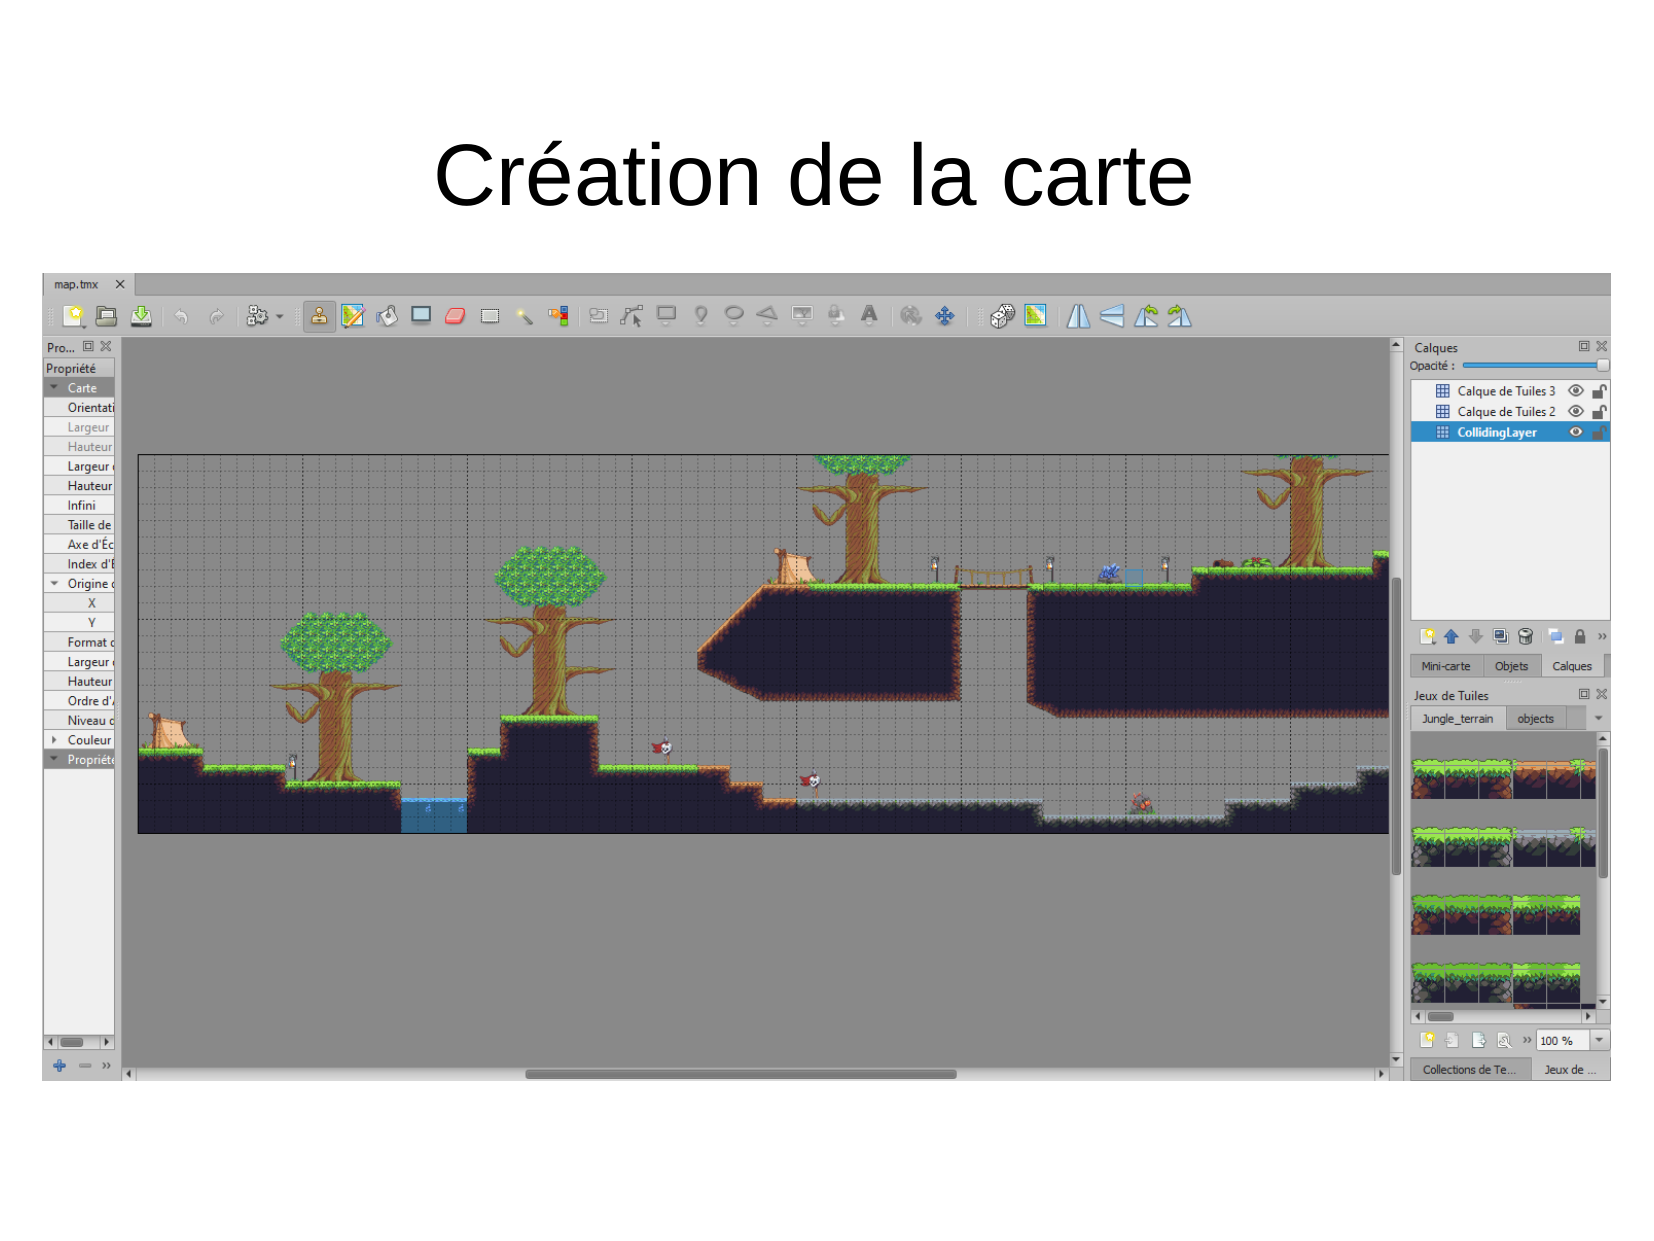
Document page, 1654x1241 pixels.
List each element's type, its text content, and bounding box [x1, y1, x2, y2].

picture [42, 273, 1611, 1081]
title Création de la carte [109, 76, 1545, 273]
